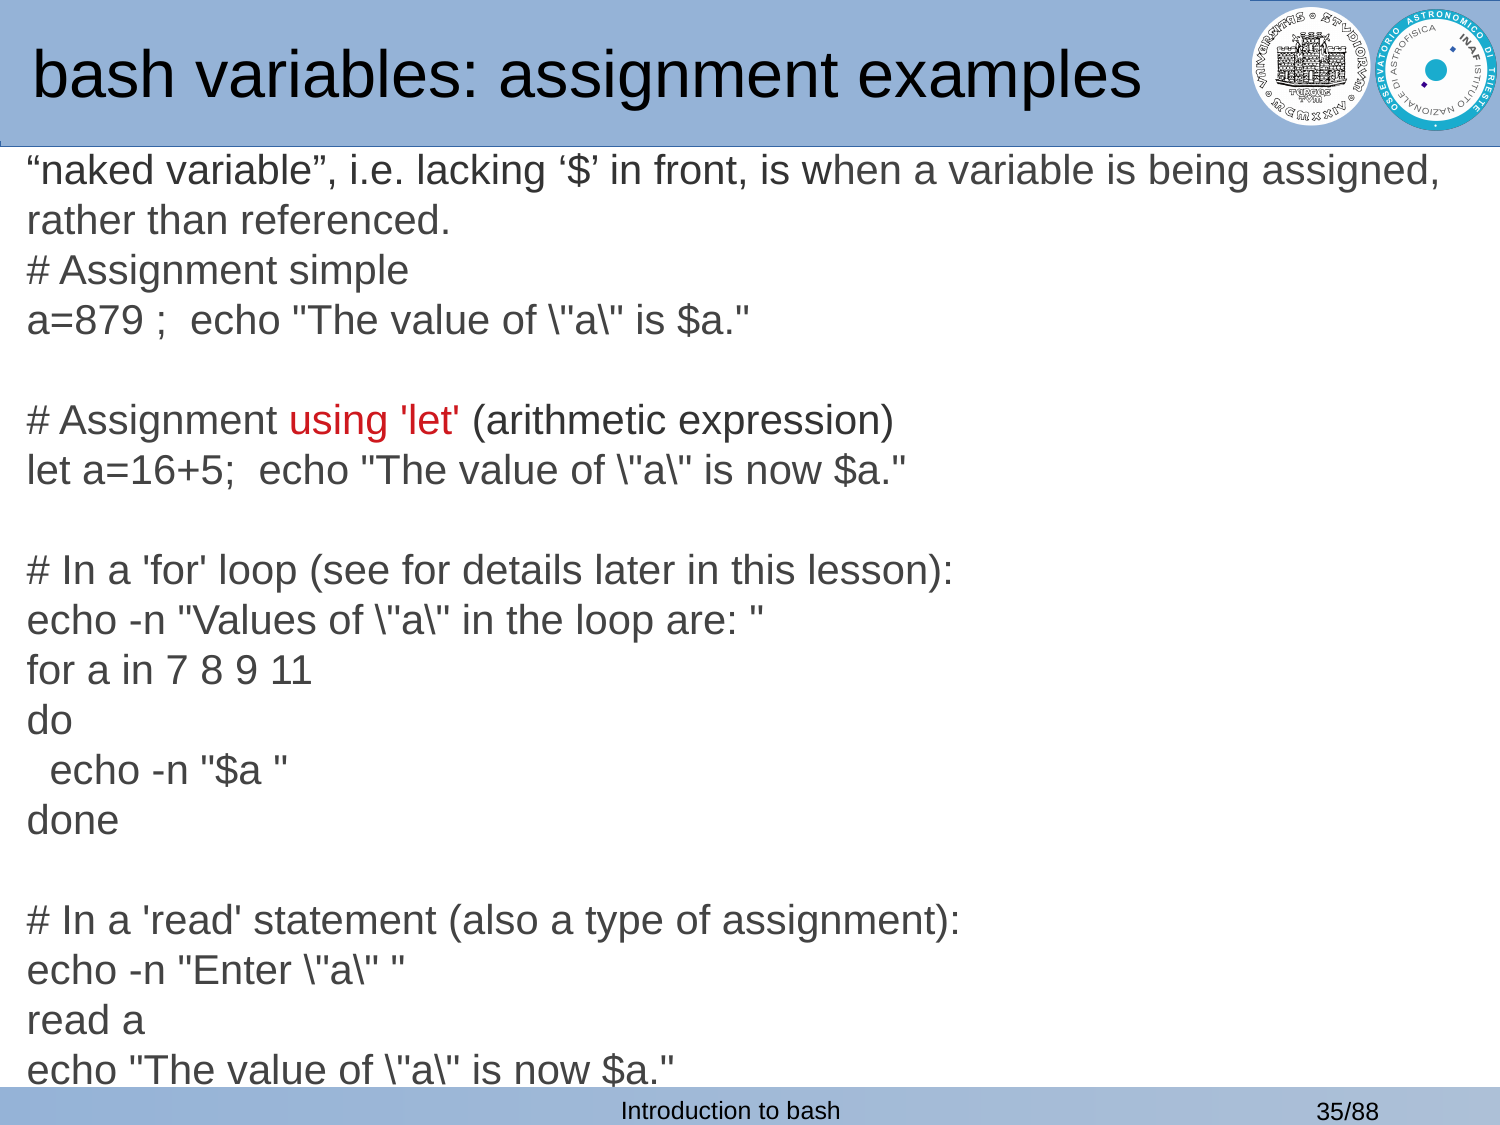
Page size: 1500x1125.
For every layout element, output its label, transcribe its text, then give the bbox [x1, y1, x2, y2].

text_box bash variables: assignment examples [0, 0, 1245, 141]
text_box [1245, 0, 1250, 141]
list “naked variable”, i.e. lacking ‘$’ in front, is when a variable is being assigned, rather than referenced. # Assignment simple a=879 ; echo "The value of \"a\" is $a." # Assignment using 'let' (arithmetic expression) let a=16+5; echo "The value of \"a\" is now $a." # In a 'for' loop (see for details later in this lesson): echo -n "Values of \"a\" in the loop are: " for a in 7 8 9 11 do echo -n "$a " done # In a 'read' statement (also a type of assignment): echo -n "Enter \"a\" " read a echo "The value of \"a\" is now $a." [11, 135, 1500, 1081]
title Traditional service delivery [1250, 0, 1500, 135]
